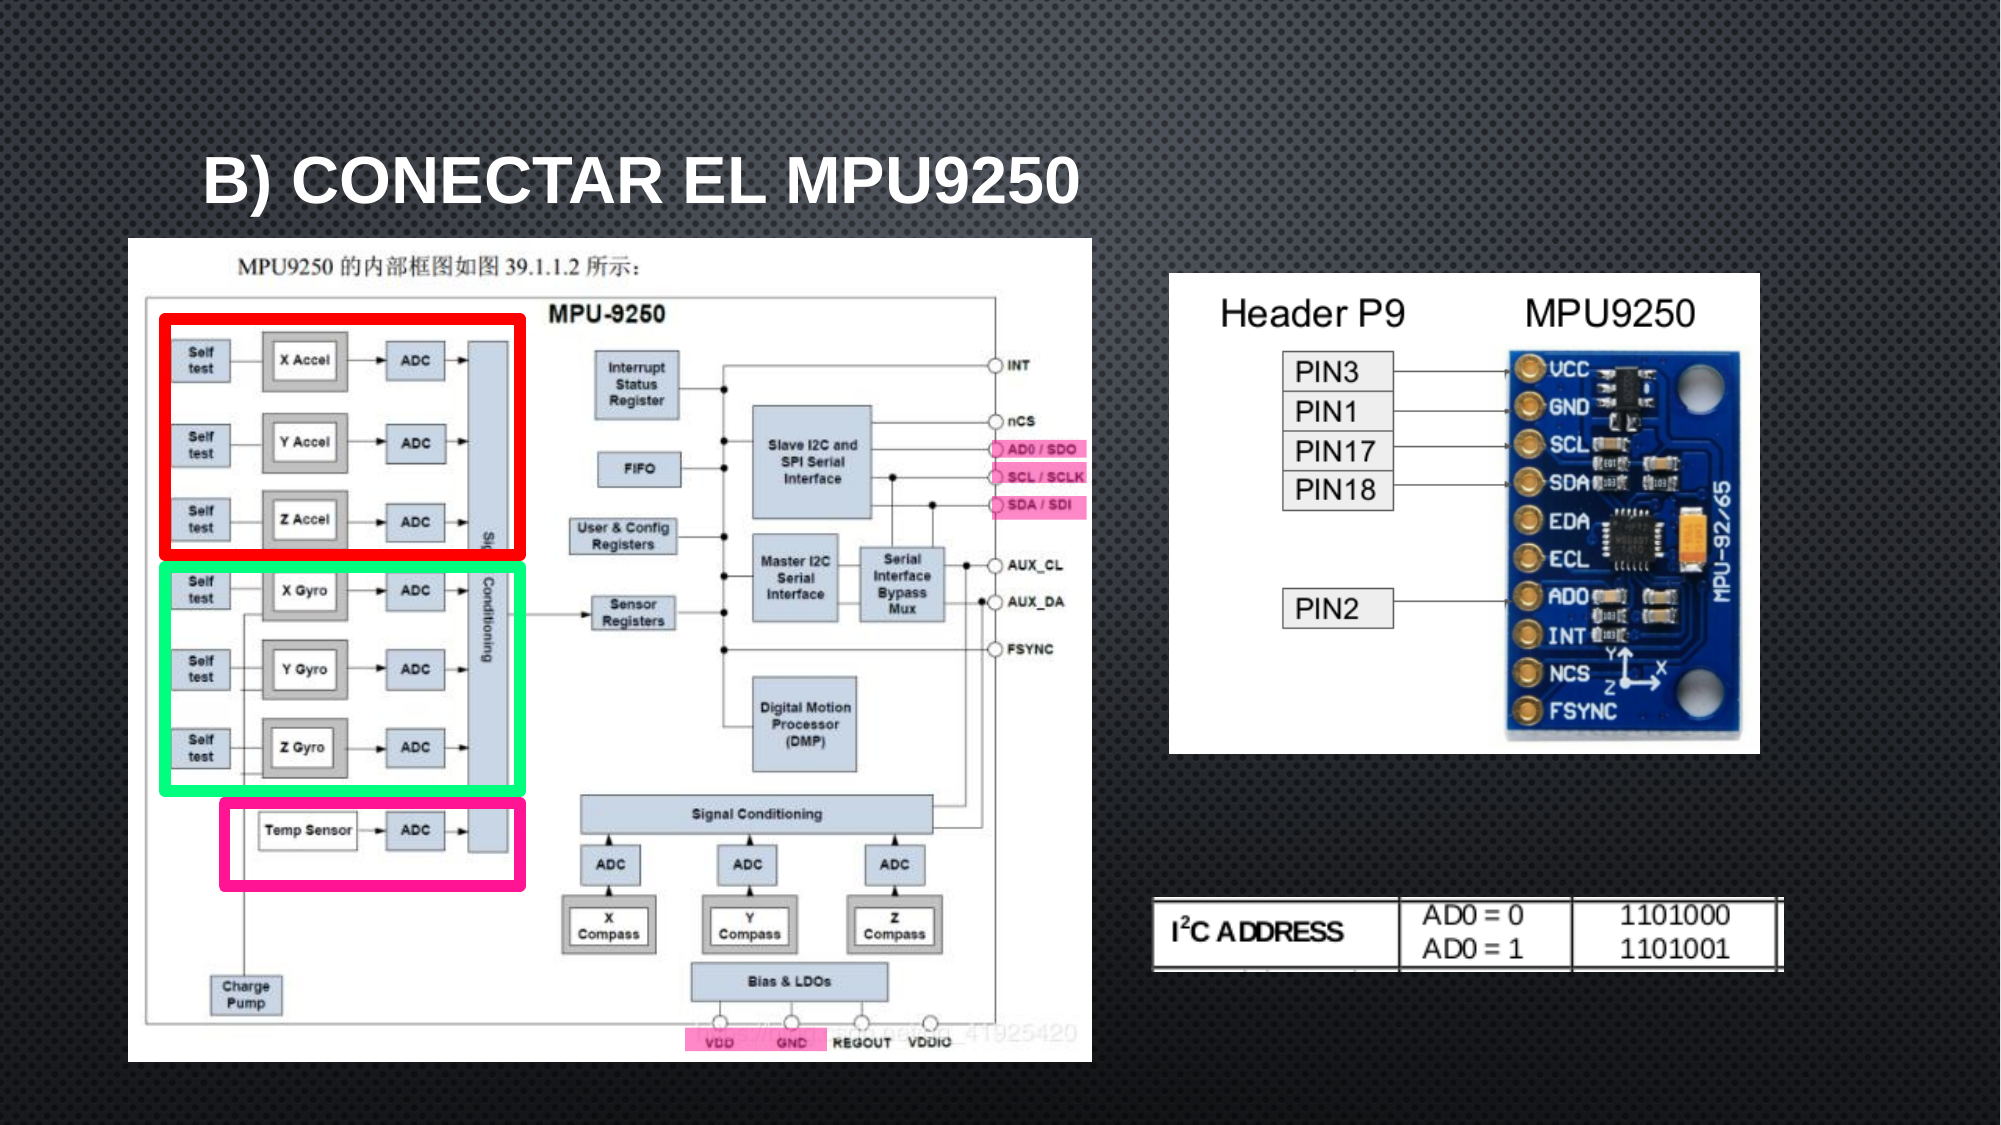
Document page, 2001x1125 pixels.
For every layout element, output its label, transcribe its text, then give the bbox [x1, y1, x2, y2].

picture [0, 0, 2001, 1125]
title B) Conectar el MPU9250 [187, 99, 1813, 255]
